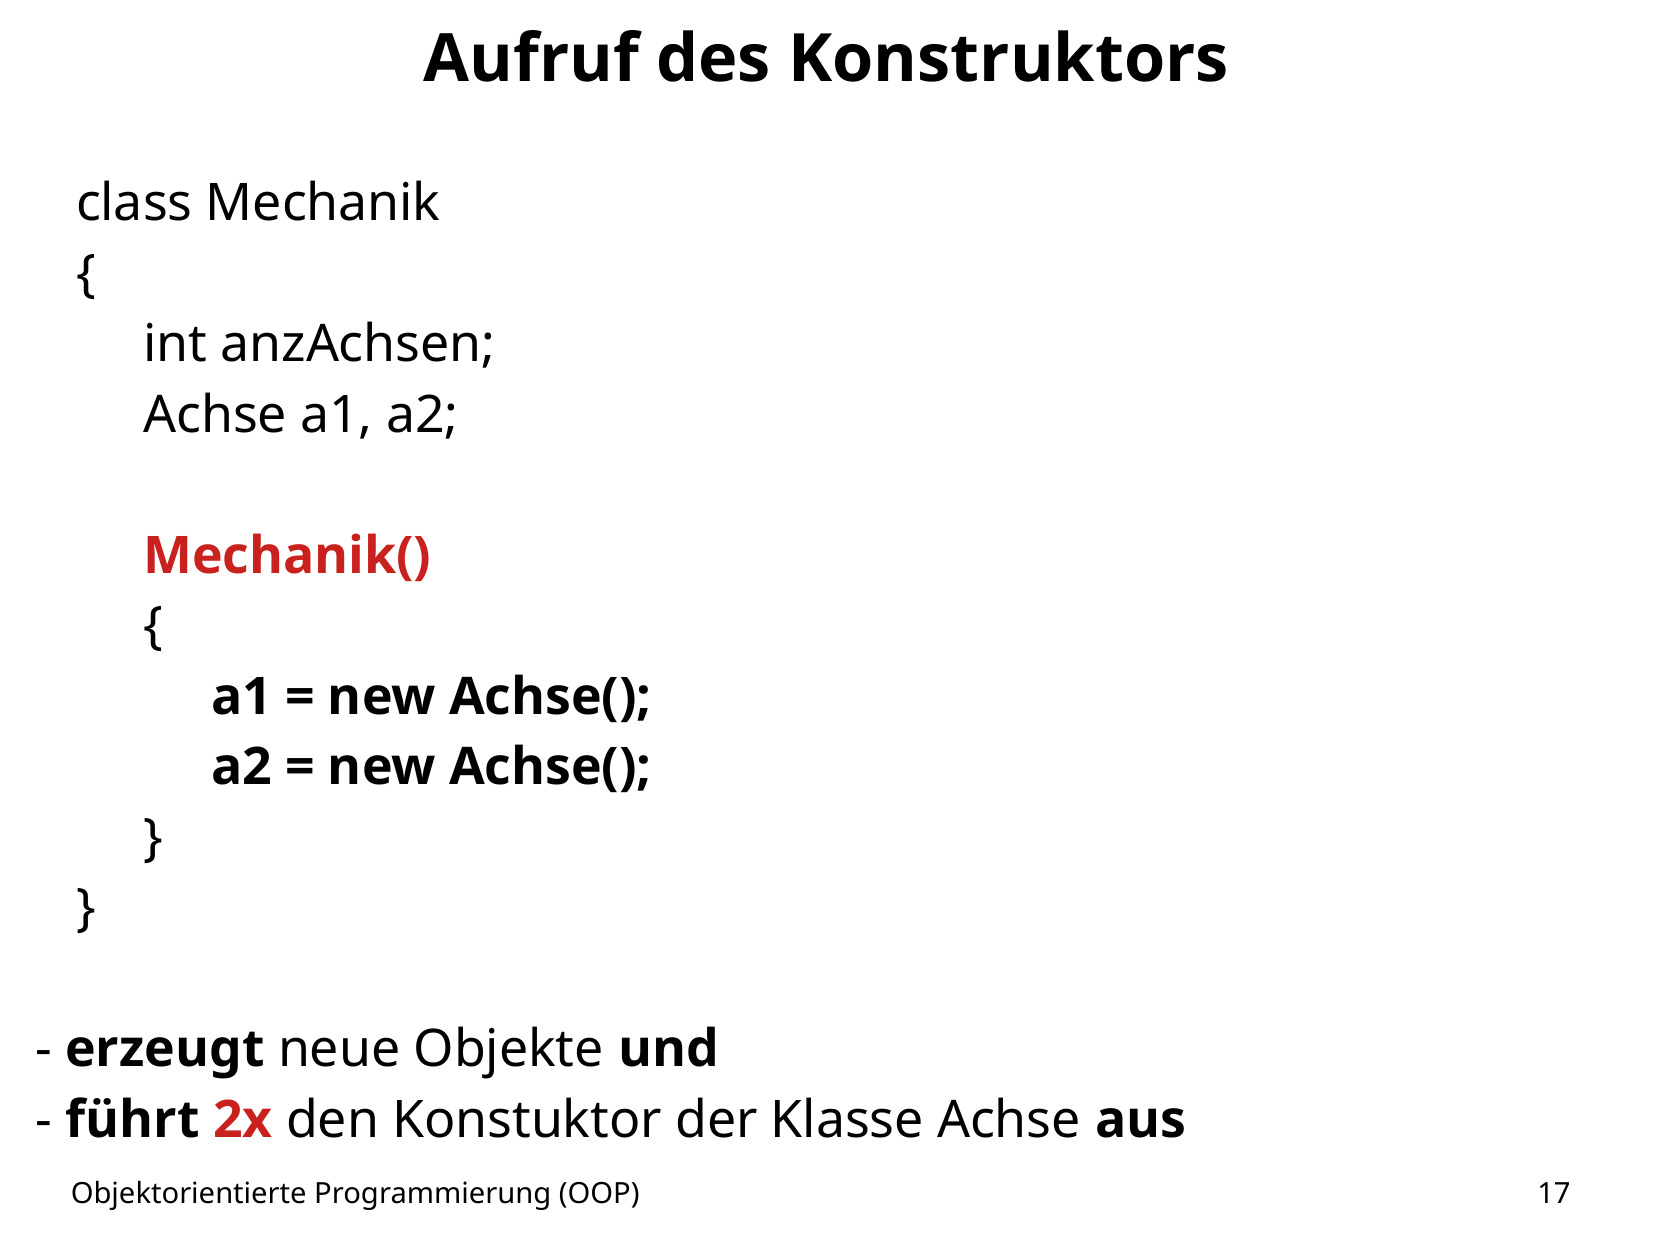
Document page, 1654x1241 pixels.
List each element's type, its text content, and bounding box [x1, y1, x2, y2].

title Aufruf des Konstruktors [0, 5, 1654, 107]
list class Mechanik { int anzAchsen; Achse a1, a2; Mechanik() { a1 = new Achse(); a2 = new Achse(); } } - erzeugt neue Objekte und - führt 2x den Konstuktor der Klasse Achse aus [35, 165, 1619, 1158]
